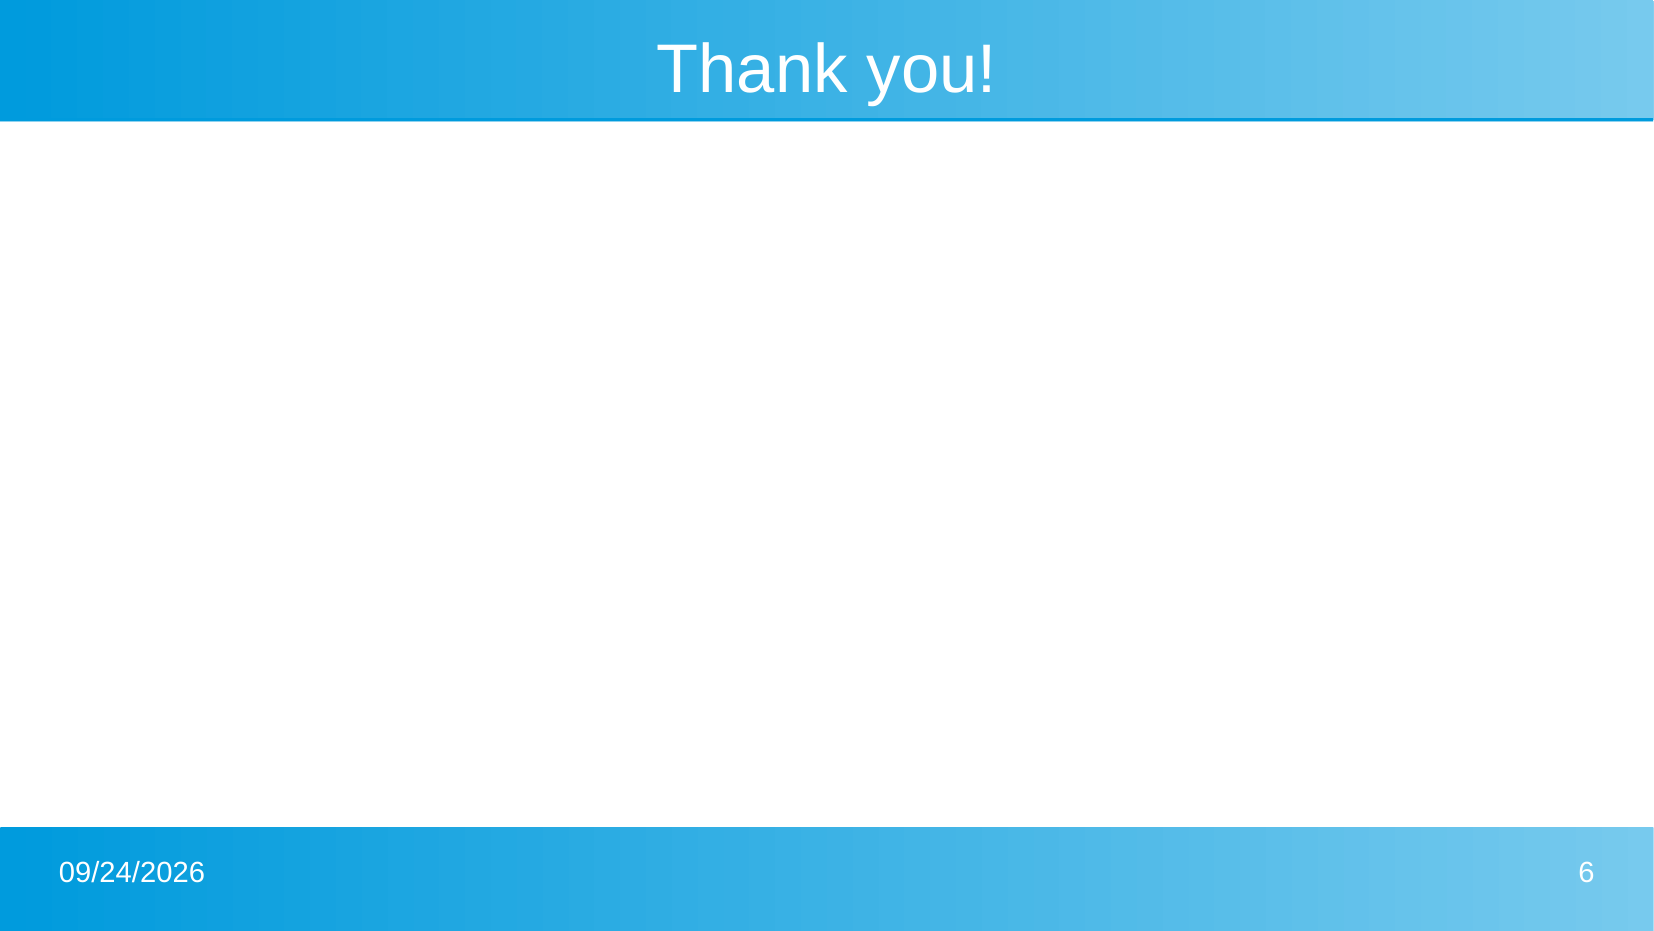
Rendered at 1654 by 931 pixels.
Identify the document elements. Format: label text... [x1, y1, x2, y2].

title Thank you! [59, 29, 1595, 108]
